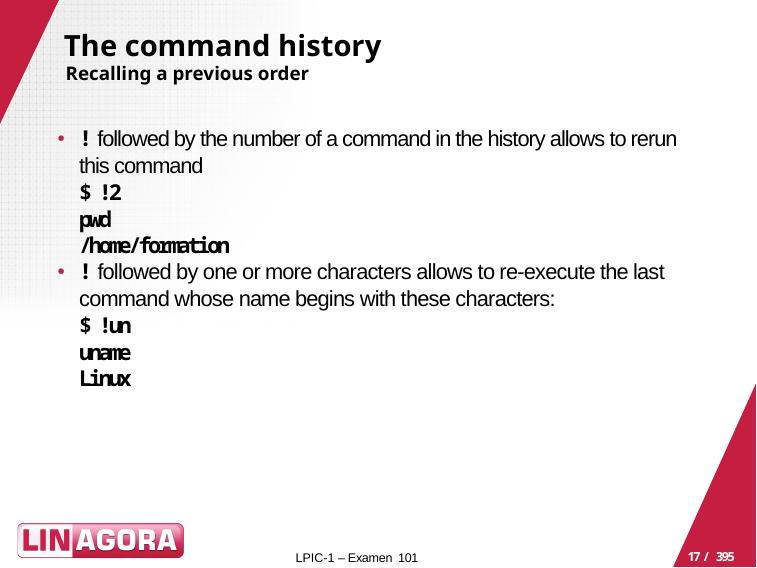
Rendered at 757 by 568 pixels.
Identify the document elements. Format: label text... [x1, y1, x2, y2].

text_box [17, 520, 184, 562]
text_box <number> / 395 [683, 549, 747, 568]
picture [0, 0, 352, 352]
text_box ! followed by the number of a command in the history allows to rerun this command $ !2 pwd /home/formation !followed by one or more characters allows to re-execute the last command whose name begins with these characters: $ !un uname Linux [55, 124, 687, 528]
text_box The command history Recalling a previous order [63, 26, 697, 122]
text_box LPIC-1 – Examen 101 [293, 549, 420, 568]
